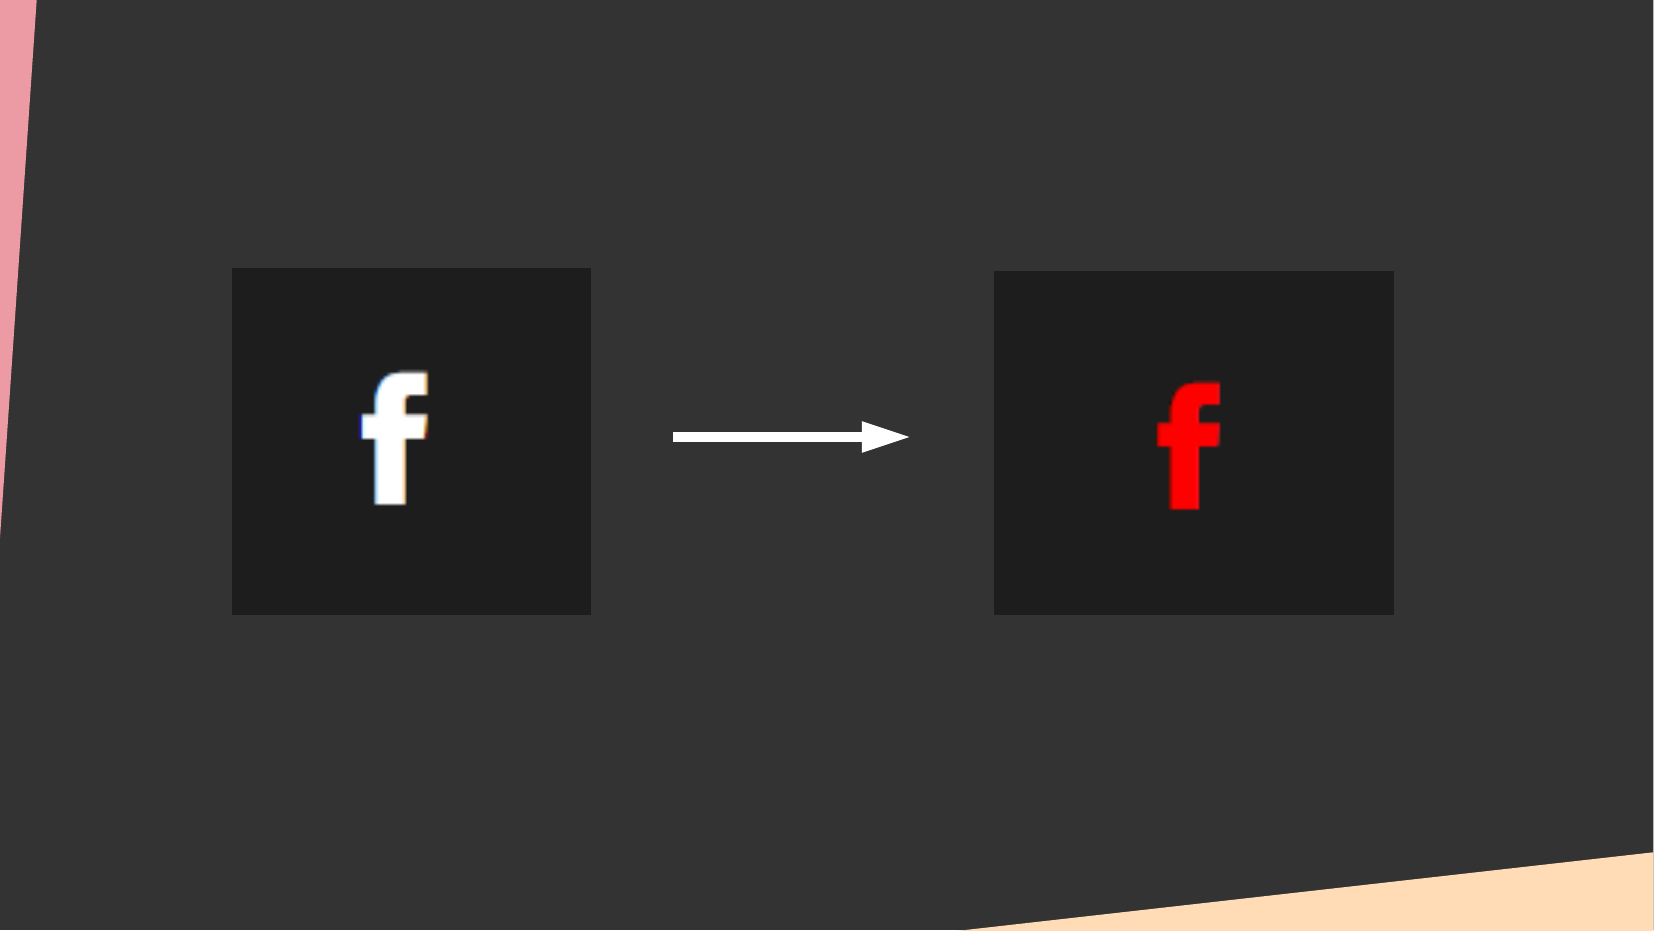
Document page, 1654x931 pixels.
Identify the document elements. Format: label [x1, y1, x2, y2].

picture [994, 271, 1394, 615]
picture [232, 268, 591, 615]
text_box [956, 852, 1654, 931]
text_box [0, 0, 37, 538]
